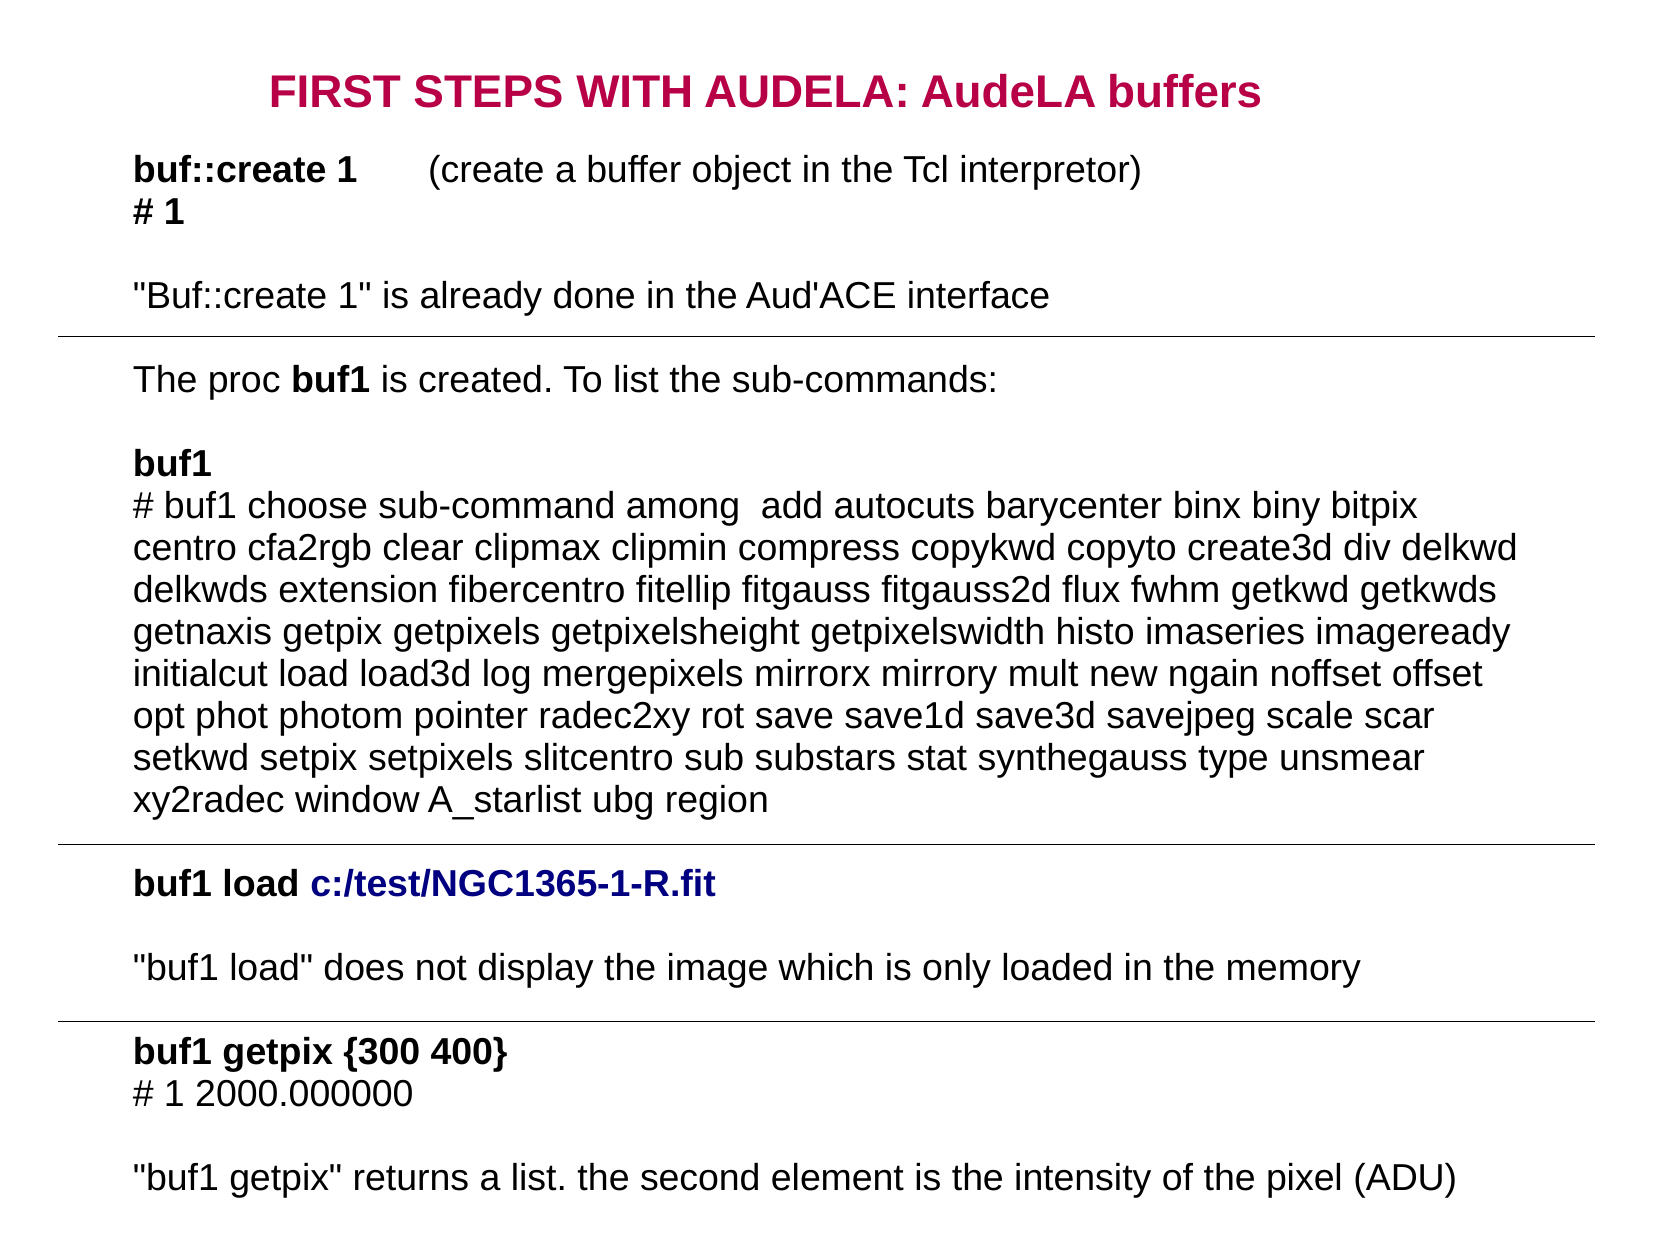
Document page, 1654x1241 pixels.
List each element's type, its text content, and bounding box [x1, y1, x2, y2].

text_box FIRST STEPS WITH AUDELA: AudeLA buffers [253, 59, 1278, 127]
text_box buf::create 1 (create a buffer object in the Tcl interpretor) # 1 "Buf::create 1" is already done in the Aud'ACE interface The proc buf1 is created. To list the sub-commands: buf1 # buf1 choose sub-command among add autocuts barycenter binx biny bitpix centro cfa2rgb clear clipmax clipmin compress copykwd copyto create3d div delkwd delkwds extension fibercentro fitellip fitgauss fitgauss2d flux fwhm getkwd getkwds getnaxis getpix getpixels getpixelsheight getpixelswidth histo imaseries imageready initialcut load load3d log mergepixels mirrorx mirrory mult new ngain noffset offset opt phot photom pointer radec2xy rot save save1d save3d savejpeg scale scar setkwd setpix setpixels slitcentro sub substars stat synthegauss type unsmear xy2radec window A_starlist ubg region buf1 load c:/test/NGC1365-1-R.fit "buf1 load" does not display the image which is only loaded in the memory buf1 getpix {300 400} # 1 2000.000000 "buf1 getpix" returns a list. the second element is the intensity of the pixel (ADU) [118, 845, 1536, 1021]
text_box buf::create 1 (create a buffer object in the Tcl interpretor) # 1 "Buf::create 1" is already done in the Aud'ACE interface The proc buf1 is created. To list the sub-commands: buf1 # buf1 choose sub-command among add autocuts barycenter binx biny bitpix centro cfa2rgb clear clipmax clipmin compress copykwd copyto create3d div delkwd delkwds extension fibercentro fitellip fitgauss fitgauss2d flux fwhm getkwd getkwds getnaxis getpix getpixels getpixelsheight getpixelswidth histo imaseries imageready initialcut load load3d log mergepixels mirrorx mirrory mult new ngain noffset offset opt phot photom pointer radec2xy rot save save1d save3d savejpeg scale scar setkwd setpix setpixels slitcentro sub substars stat synthegauss type unsmear xy2radec window A_starlist ubg region buf1 load c:/test/NGC1365-1-R.fit "buf1 load" does not display the image which is only loaded in the memory buf1 getpix {300 400} # 1 2000.000000 "buf1 getpix" returns a list. the second element is the intensity of the pixel (ADU) [118, 141, 1536, 336]
text_box buf::create 1 (create a buffer object in the Tcl interpretor) # 1 "Buf::create 1" is already done in the Aud'ACE interface The proc buf1 is created. To list the sub-commands: buf1 # buf1 choose sub-command among add autocuts barycenter binx biny bitpix centro cfa2rgb clear clipmax clipmin compress copykwd copyto create3d div delkwd delkwds extension fibercentro fitellip fitgauss fitgauss2d flux fwhm getkwd getkwds getnaxis getpix getpixels getpixelsheight getpixelswidth histo imaseries imageready initialcut load load3d log mergepixels mirrorx mirrory mult new ngain noffset offset opt phot photom pointer radec2xy rot save save1d save3d savejpeg scale scar setkwd setpix setpixels slitcentro sub substars stat synthegauss type unsmear xy2radec window A_starlist ubg region buf1 load c:/test/NGC1365-1-R.fit "buf1 load" does not display the image which is only loaded in the memory buf1 getpix {300 400} # 1 2000.000000 "buf1 getpix" returns a list. the second element is the intensity of the pixel (ADU) [118, 337, 1536, 844]
text_box buf::create 1 (create a buffer object in the Tcl interpretor) # 1 "Buf::create 1" is already done in the Aud'ACE interface The proc buf1 is created. To list the sub-commands: buf1 # buf1 choose sub-command among add autocuts barycenter binx biny bitpix centro cfa2rgb clear clipmax clipmin compress copykwd copyto create3d div delkwd delkwds extension fibercentro fitellip fitgauss fitgauss2d flux fwhm getkwd getkwds getnaxis getpix getpixels getpixelsheight getpixelswidth histo imaseries imageready initialcut load load3d log mergepixels mirrorx mirrory mult new ngain noffset offset opt phot photom pointer radec2xy rot save save1d save3d savejpeg scale scar setkwd setpix setpixels slitcentro sub substars stat synthegauss type unsmear xy2radec window A_starlist ubg region buf1 load c:/test/NGC1365-1-R.fit "buf1 load" does not display the image which is only loaded in the memory buf1 getpix {300 400} # 1 2000.000000 "buf1 getpix" returns a list. the second element is the intensity of the pixel (ADU) [118, 1022, 1536, 1216]
